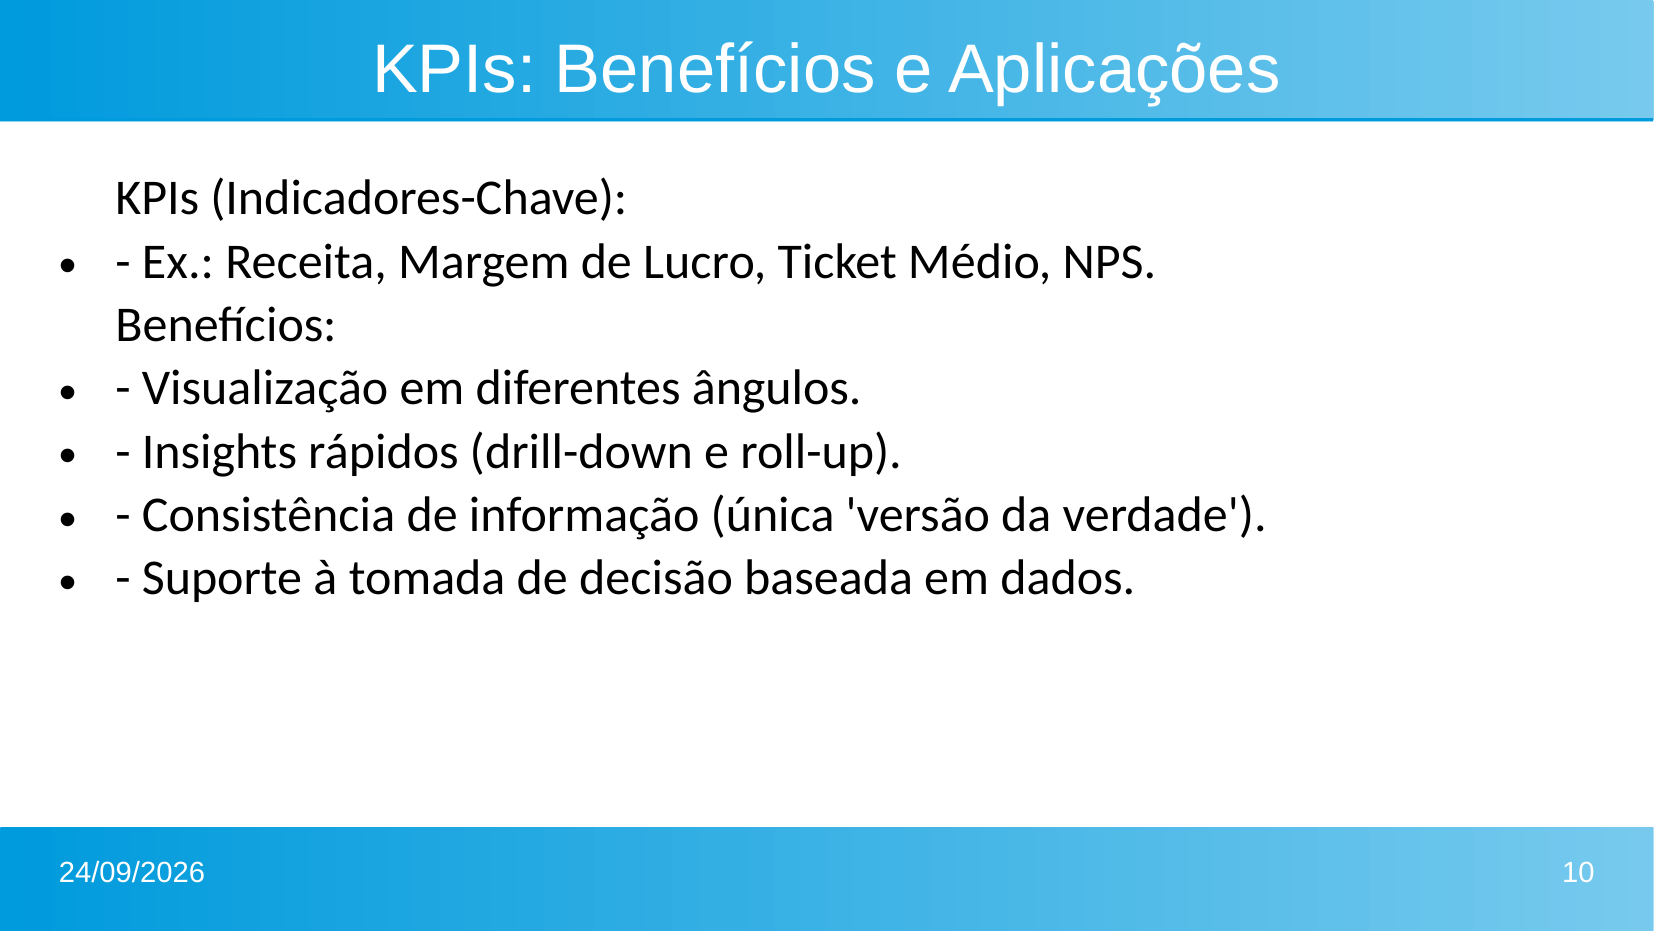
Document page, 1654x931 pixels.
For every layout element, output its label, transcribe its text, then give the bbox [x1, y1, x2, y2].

title KPIs: Benefícios e Aplicações [59, 29, 1595, 108]
list KPIs (Indicadores-Chave): - Ex.: Receita, Margem de Lucro, Ticket Médio, NPS. Benefícios: - Visualização em diferentes ângulos. - Insights rápidos (drill-down e roll-up). - Consistência de informação (única 'versão da verdade'). - Suporte à tomada de decisão baseada em dados. [59, 177, 1595, 768]
